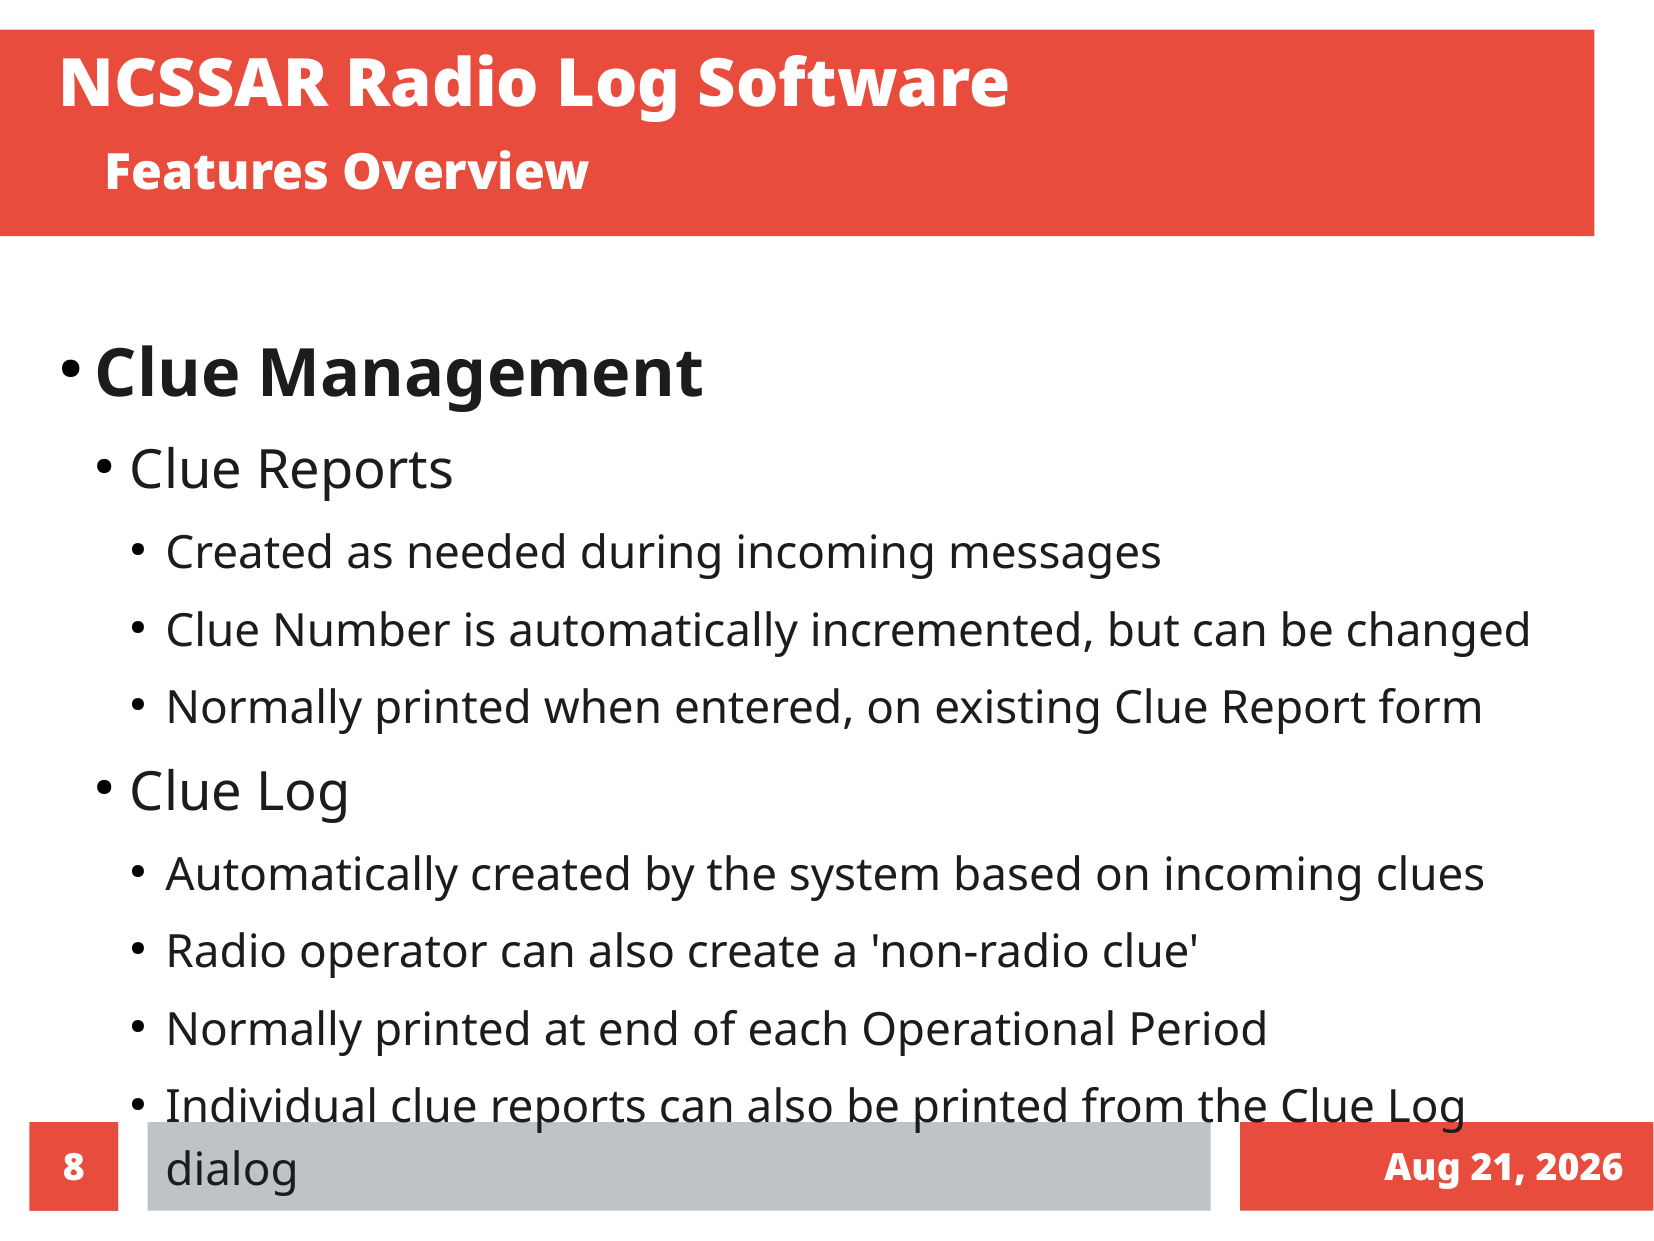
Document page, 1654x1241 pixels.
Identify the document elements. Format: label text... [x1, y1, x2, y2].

title NCSSAR Radio Log Software Features Overview [59, 48, 1595, 207]
subtitle Clue Management Clue Reports Created as needed during incoming messages Clue Number is automatically incremented, but can be changed Normally printed when entered, on existing Clue Report form Clue Log Automatically created by the system based on incoming clues Radio operator can also create a 'non-radio clue' Normally printed at end of each Operational Period Individual clue reports can also be printed from the Clue Log dialog [59, 324, 1565, 1093]
